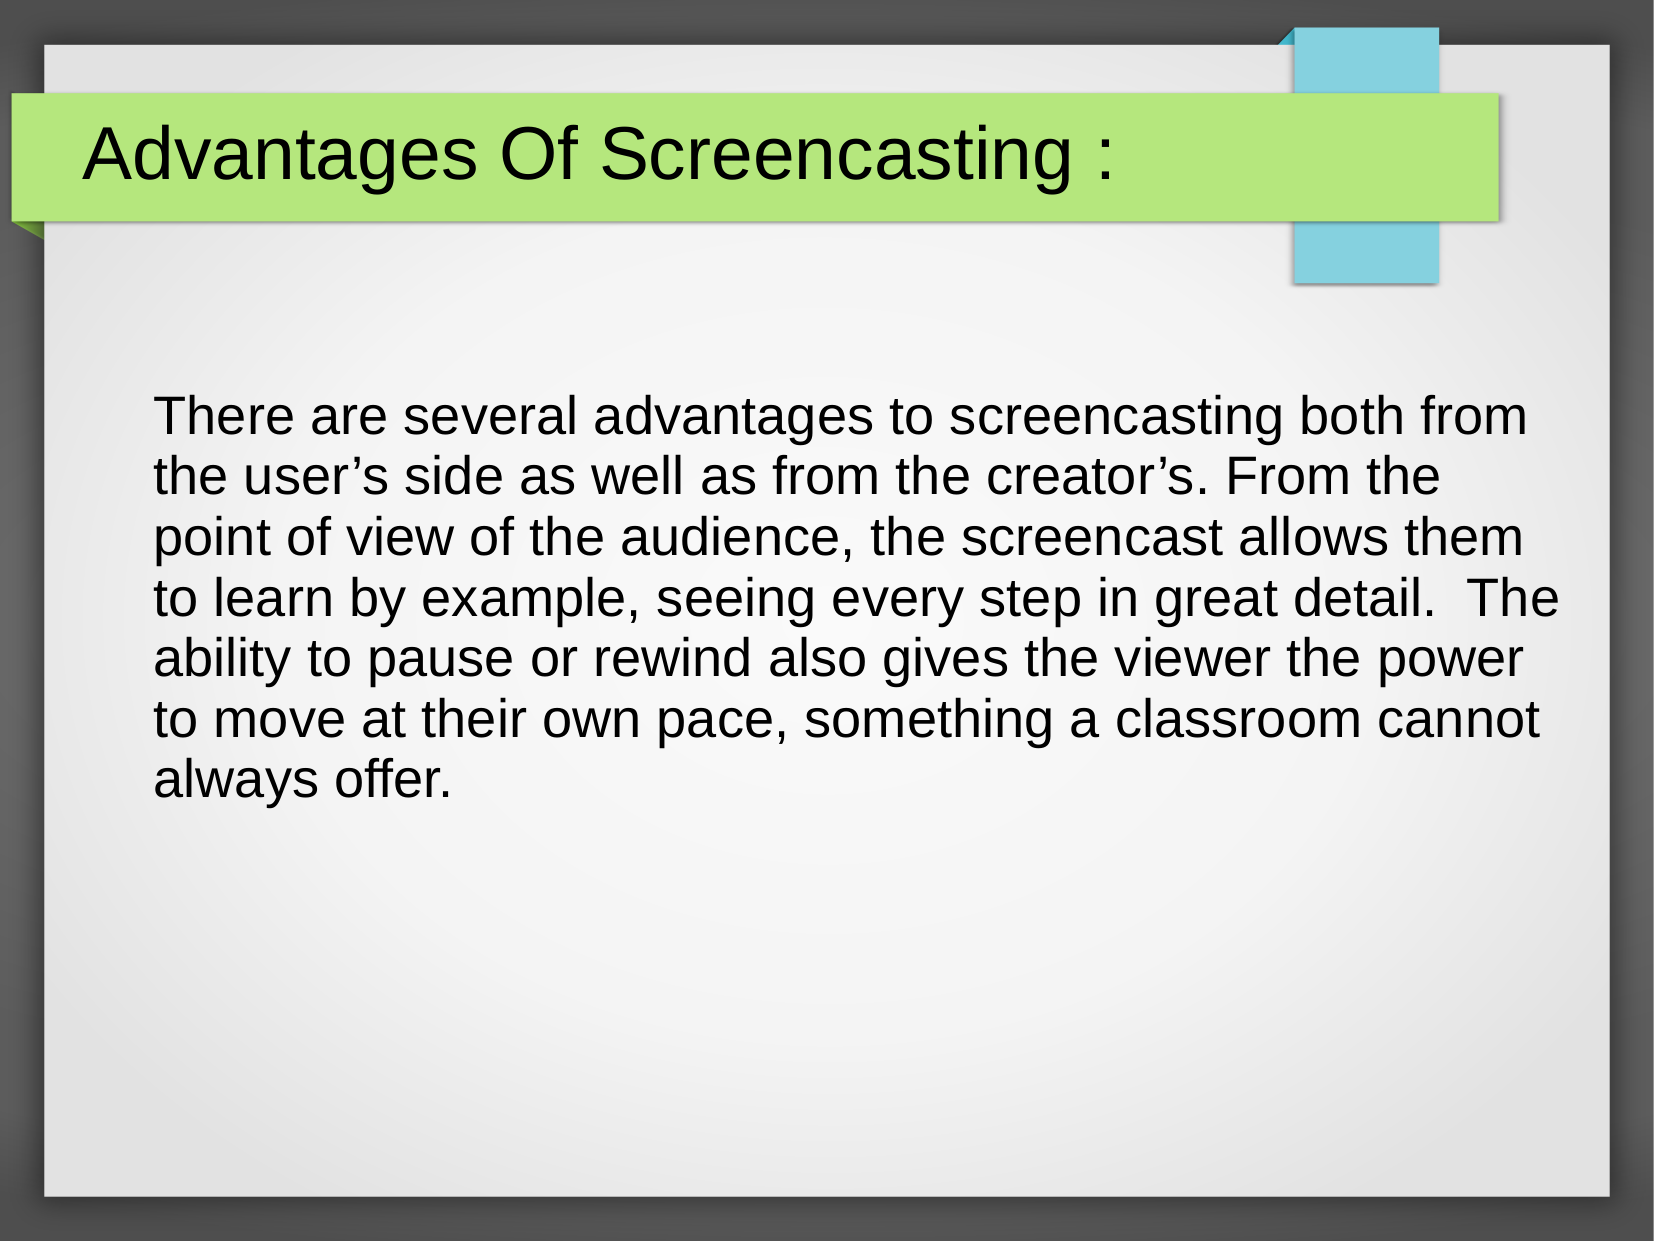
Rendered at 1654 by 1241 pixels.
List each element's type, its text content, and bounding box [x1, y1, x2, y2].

title Advantages Of Screencasting : [82, 94, 1264, 213]
list There are several advantages to screencasting both from the user’s side as well as from the creator’s. From the point of view of the audience, the screencast allows them to learn by example, seeing every step in great detail. The ability to pause or rewind also gives the viewer the power to move at their own pace, something a classroom cannot always offer. [82, 295, 1571, 1015]
picture [0, 0, 1654, 1241]
